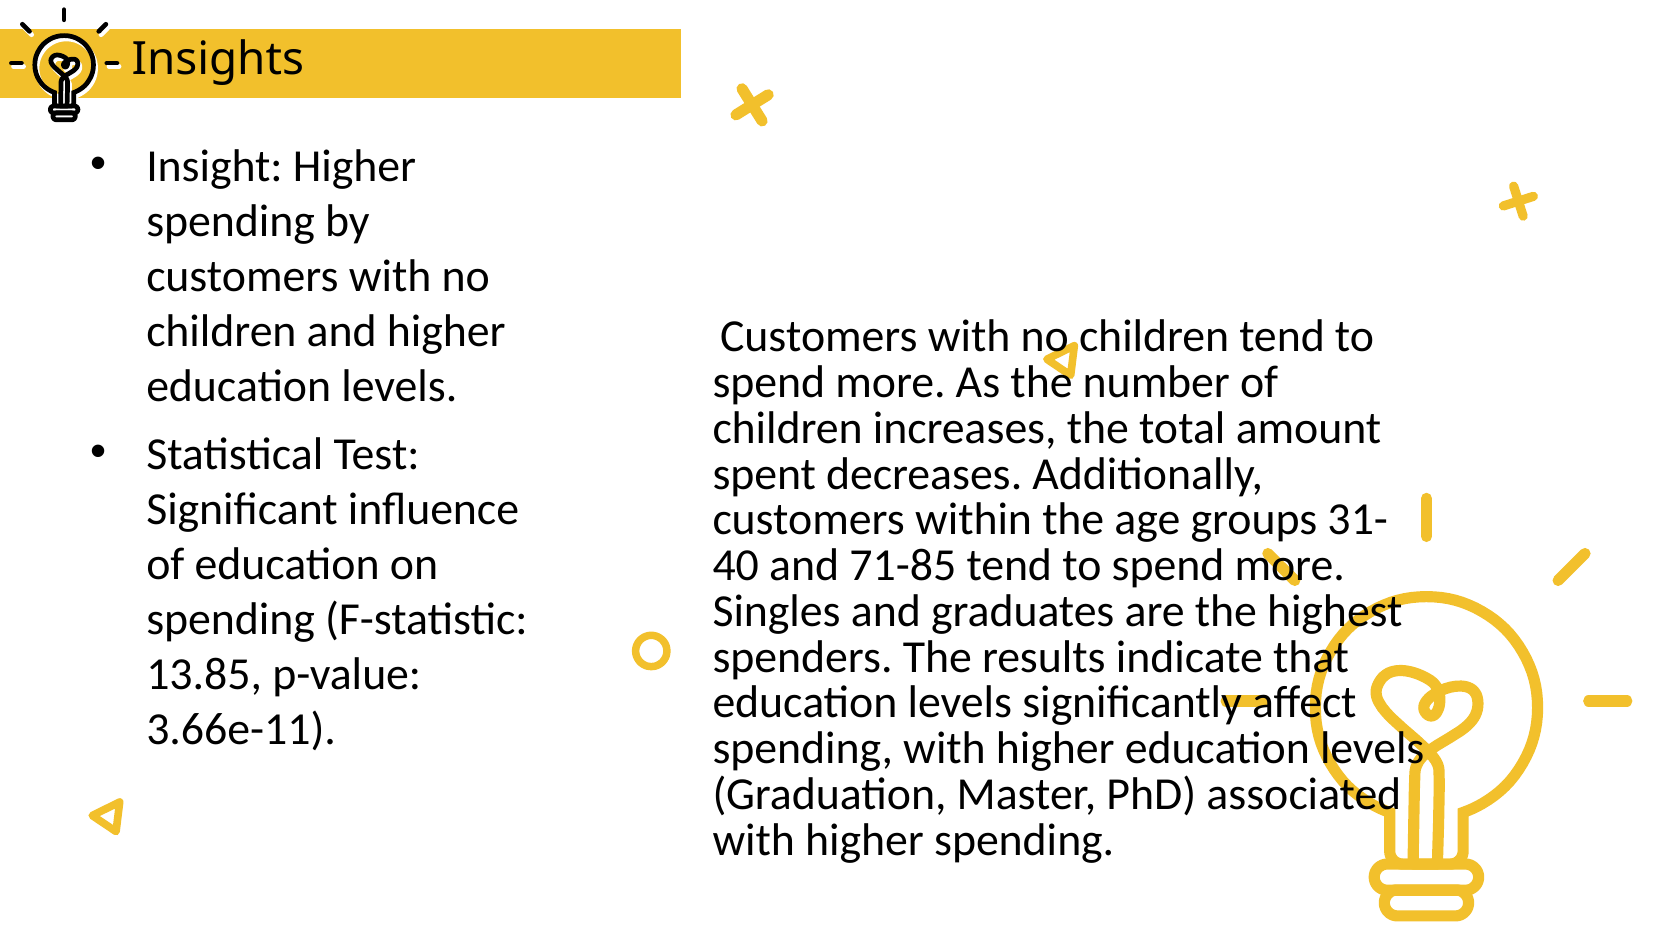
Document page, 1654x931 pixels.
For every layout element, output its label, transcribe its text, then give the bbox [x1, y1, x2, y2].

text_box Customers with no children tend to spend more. As the number of children increases, the total amount spent decreases. Additionally, customers within the age groups 31-40 and 71-85 tend to spend more. Singles and graduates are the highest spenders. The results indicate that education levels significantly affect spending, with higher education levels (Graduation, Master, PhD) associated with higher spending. [712, 317, 1426, 867]
text_box Insight: Higher spending by customers with no children and higher education levels. Statistical Test: Significant influence of education on spending (F-statistic: 13.85, p-value: 3.66e-11). [75, 127, 563, 526]
title Insights [131, 16, 578, 97]
